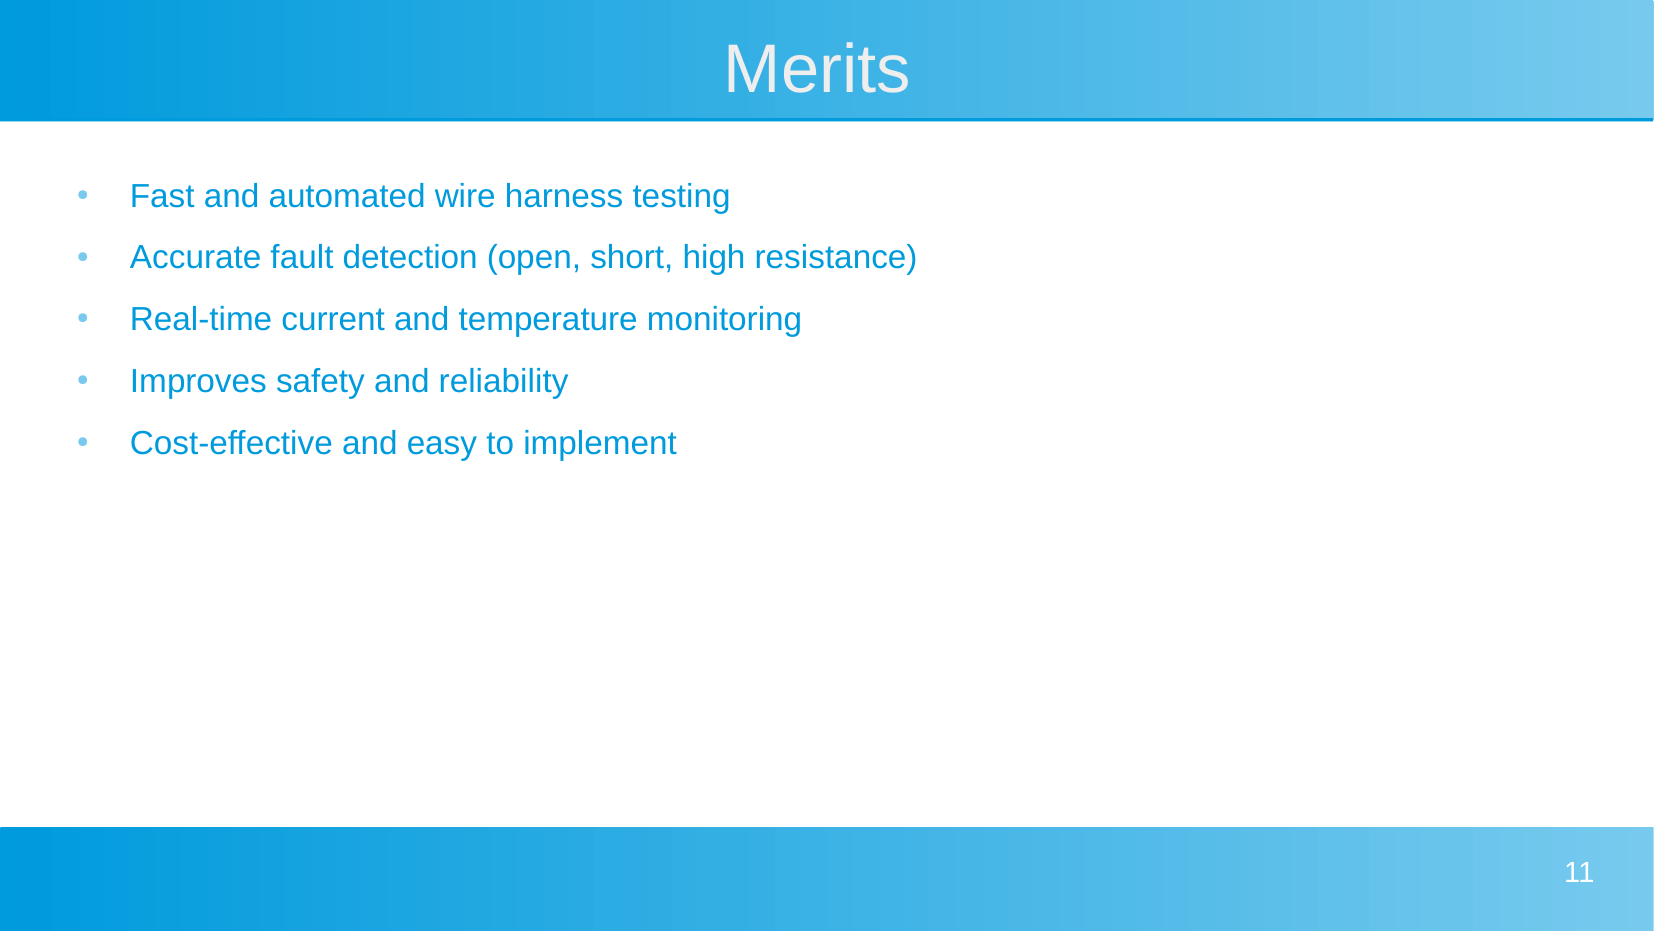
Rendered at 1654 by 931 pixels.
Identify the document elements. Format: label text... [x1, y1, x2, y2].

title Merits [59, 29, 1595, 108]
list Fast and automated wire harness testing Accurate fault detection (open, short, high resistance) Real-time current and temperature monitoring Improves safety and reliability Cost-effective and easy to implement [59, 177, 1595, 768]
